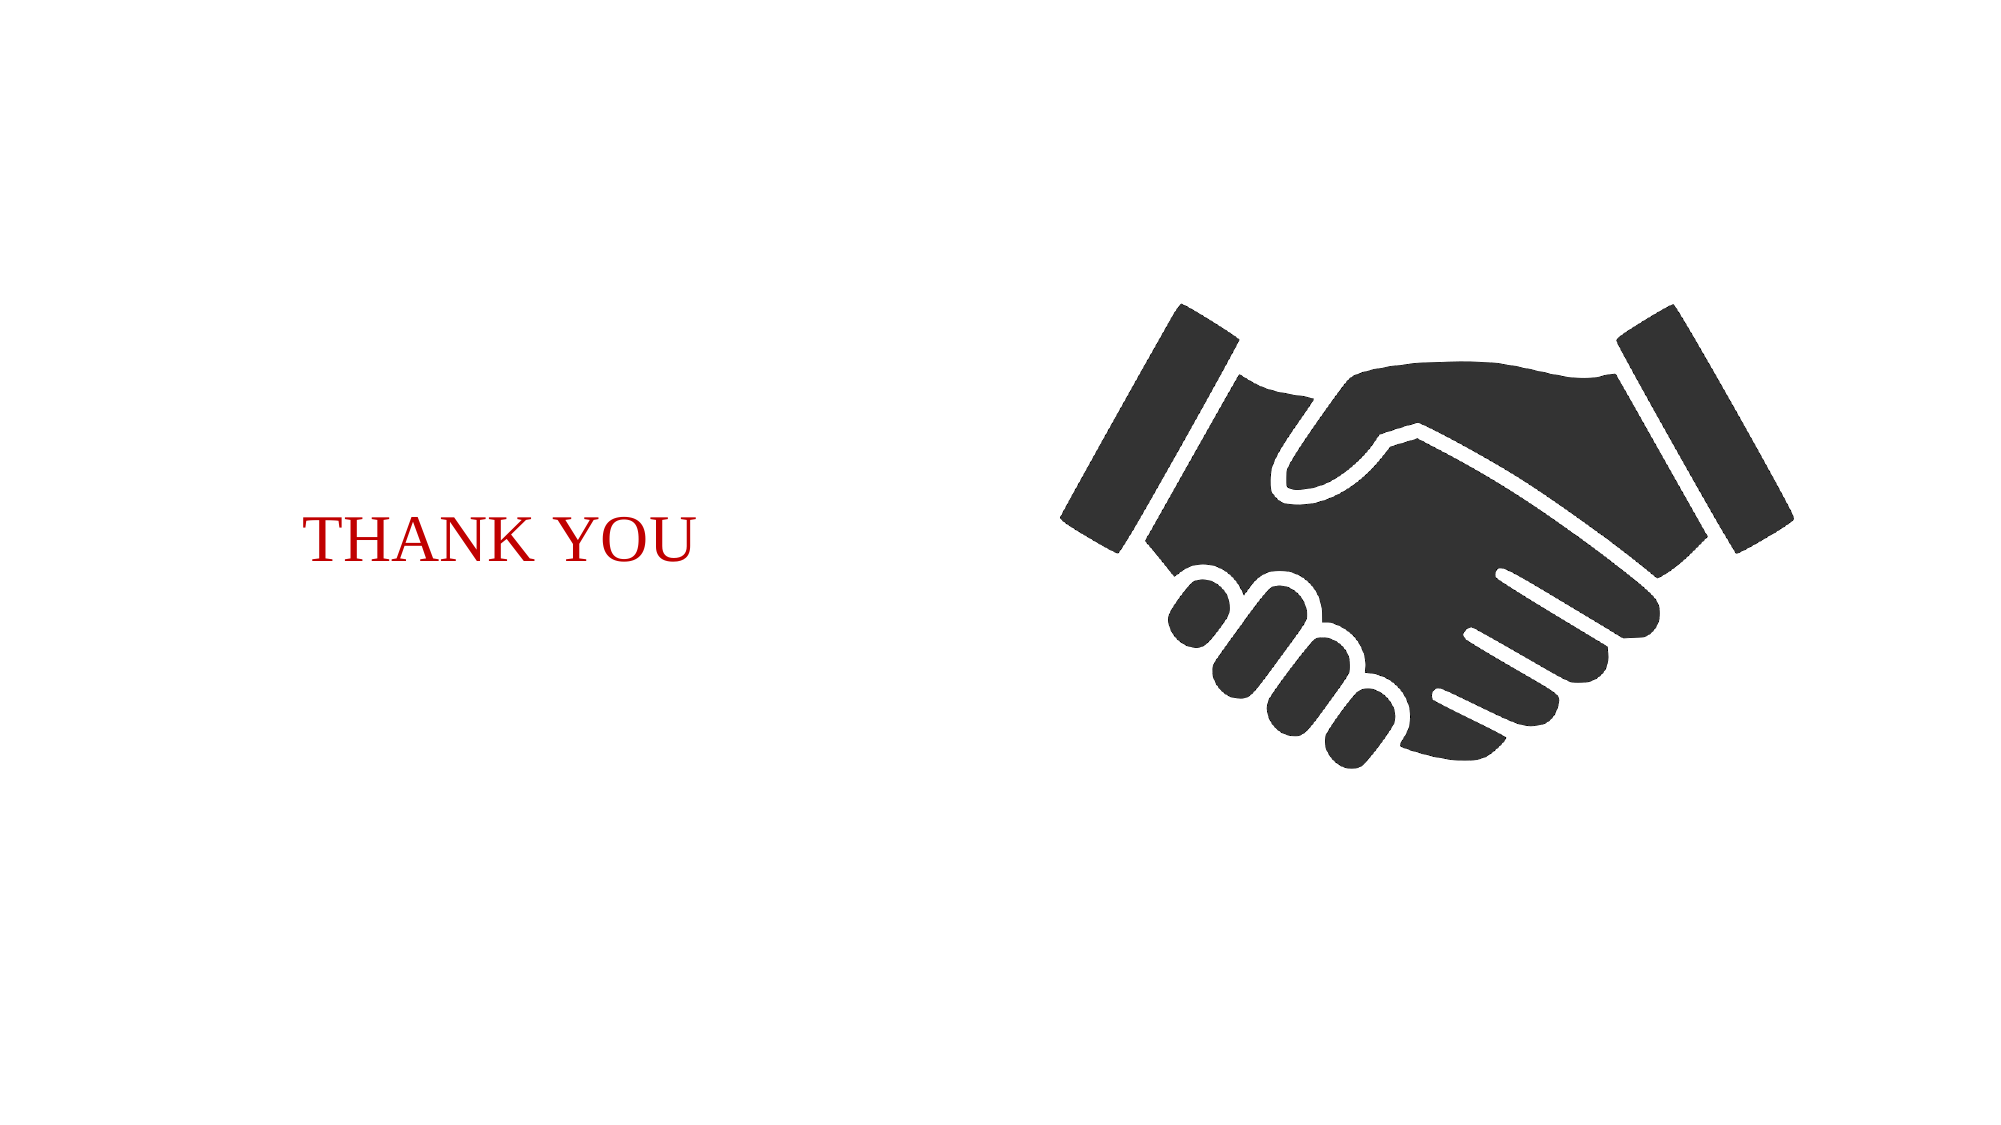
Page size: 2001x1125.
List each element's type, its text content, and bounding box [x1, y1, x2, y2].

picture [1060, 303, 1794, 769]
text_box THANK YOU [287, 487, 813, 584]
